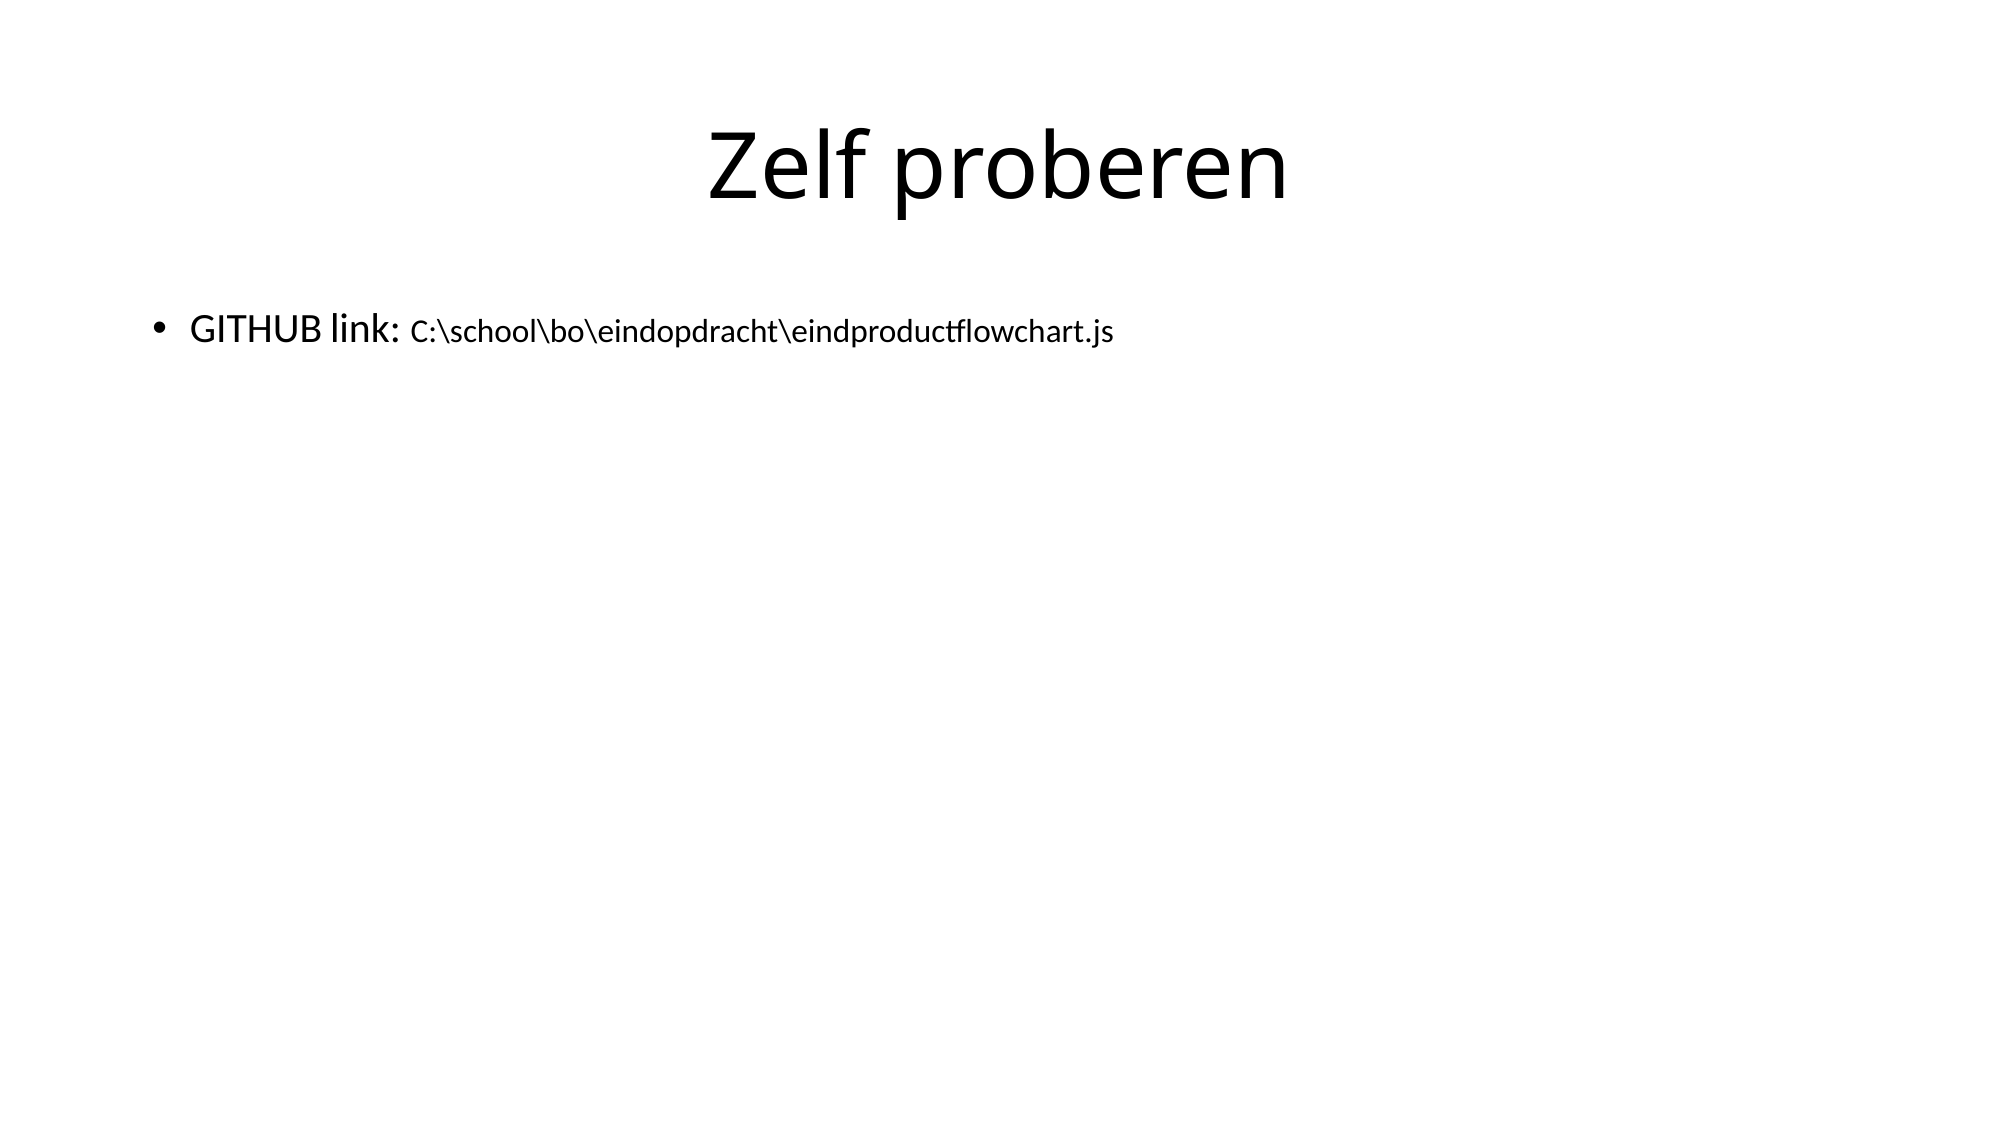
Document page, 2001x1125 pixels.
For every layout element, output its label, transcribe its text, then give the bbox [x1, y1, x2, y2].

list GITHUB link: C:\school\bo\eindopdracht\eindproductflowchart.js [137, 299, 1863, 1014]
title Zelf proberen [137, 59, 1863, 278]
